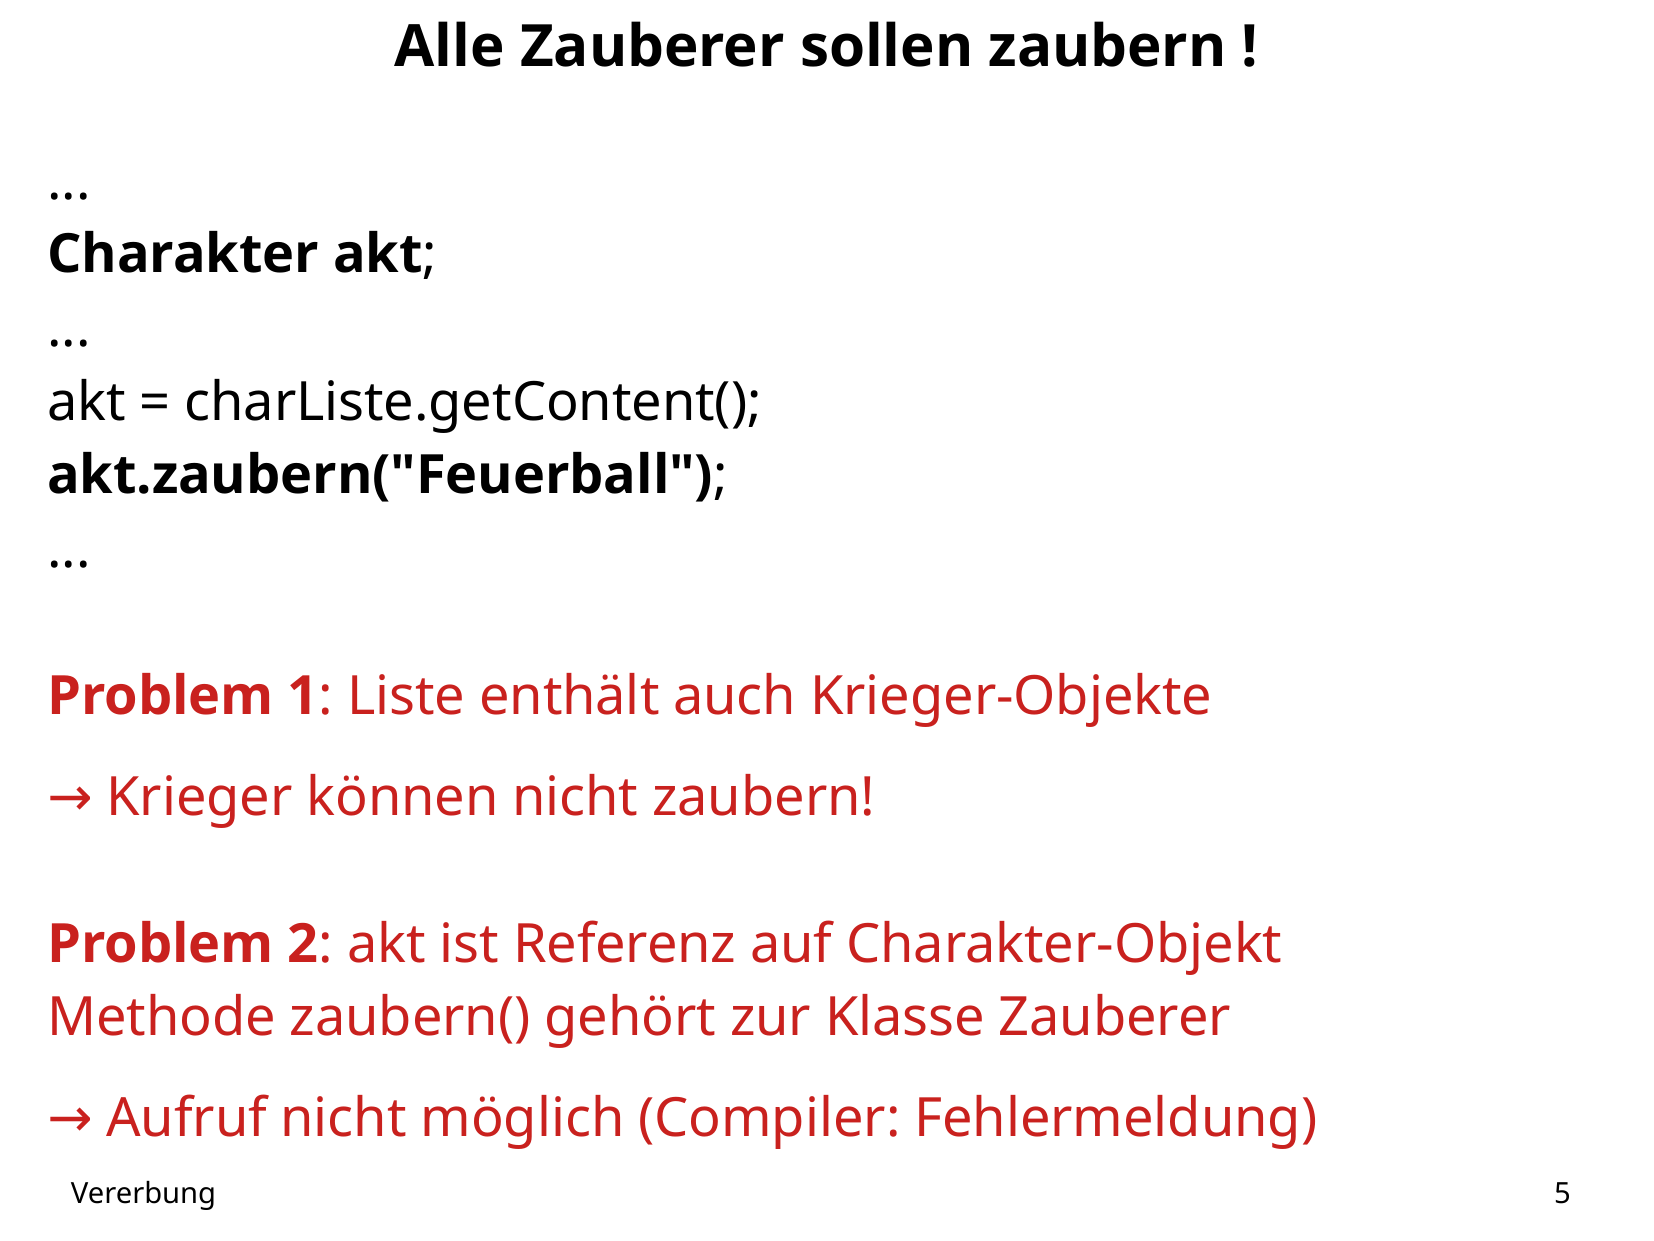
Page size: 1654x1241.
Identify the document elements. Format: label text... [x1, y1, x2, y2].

list ... Charakter akt; ... akt = charListe.getContent(); akt.zaubern("Feuerball"); ... Problem 1: Liste enthält auch Krieger-Objekte → Krieger können nicht zaubern! Problem 2: akt ist Referenz auf Charakter-Objekt Methode zaubern() gehört zur Klasse Zauberer → Aufruf nicht möglich (Compiler: Fehlermeldung) [47, 141, 1619, 1158]
title Alle Zauberer sollen zaubern ! [0, 5, 1654, 83]
